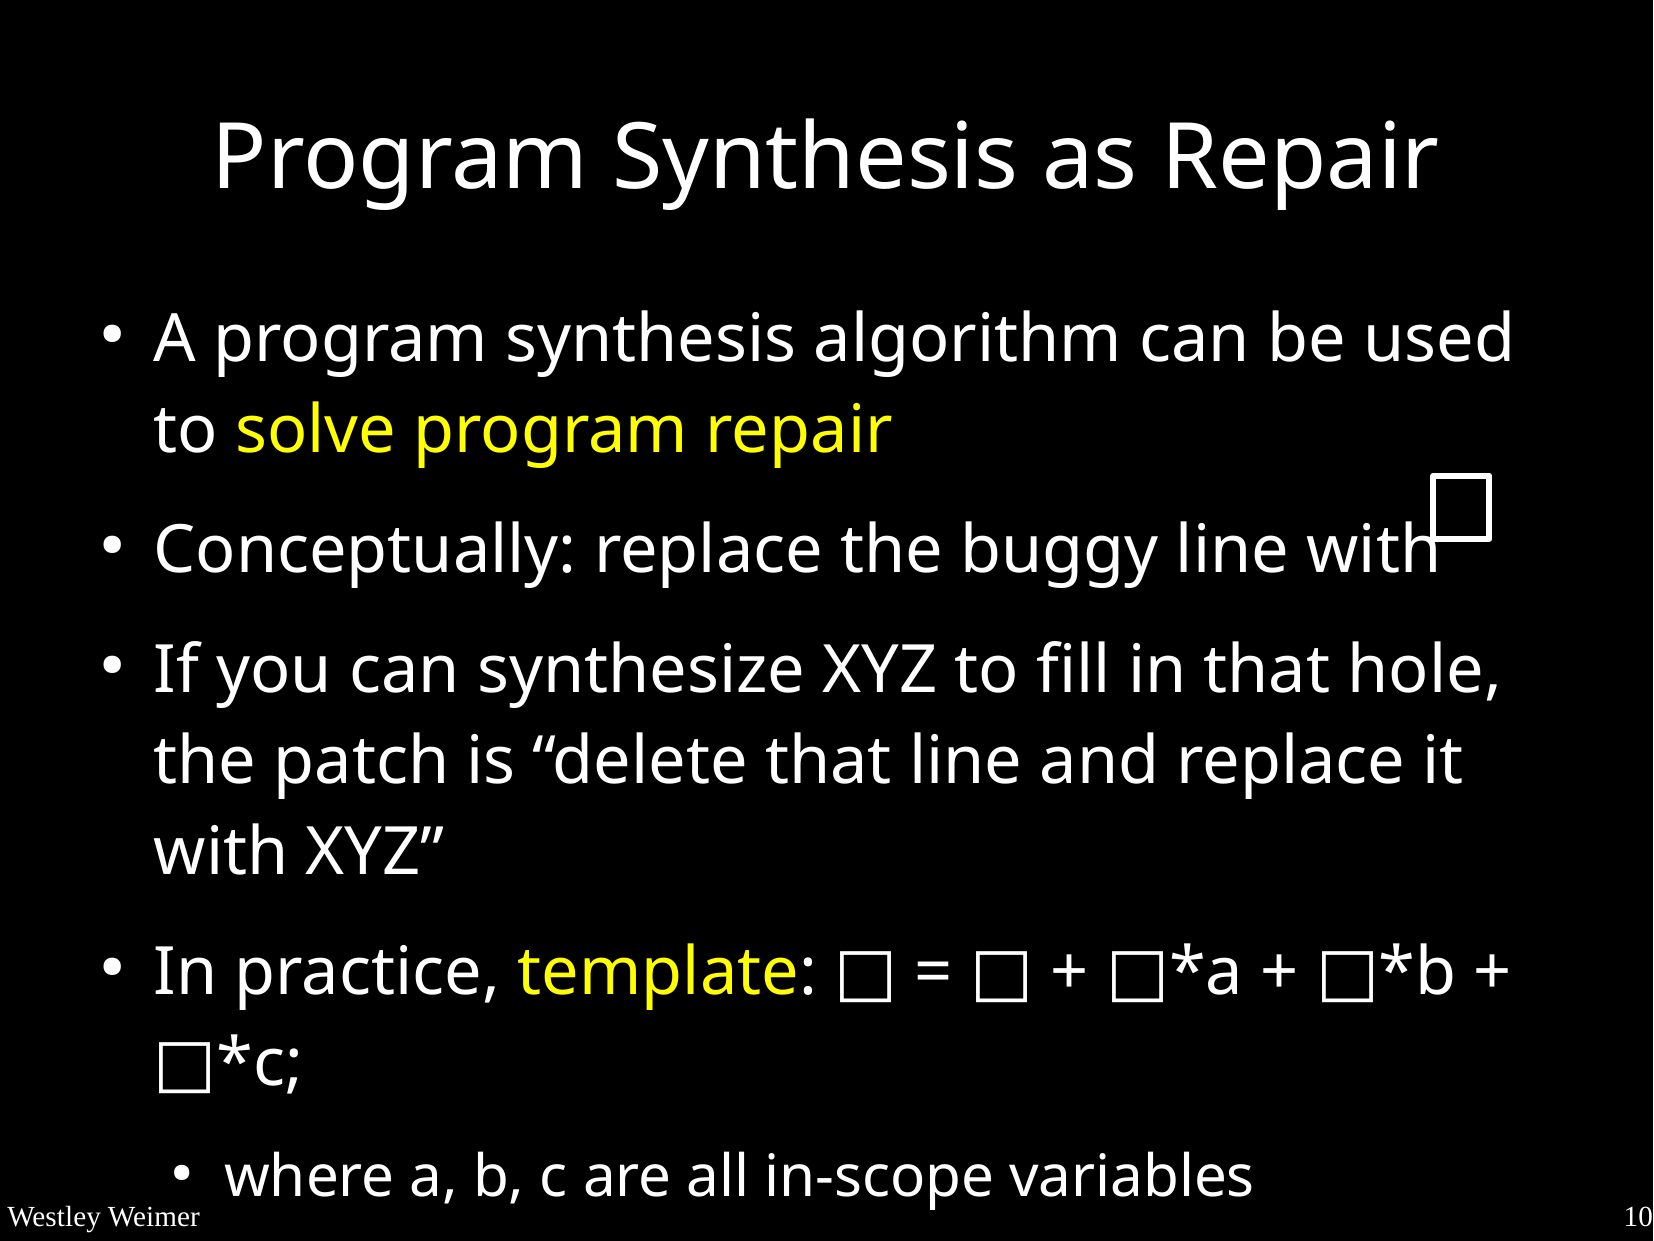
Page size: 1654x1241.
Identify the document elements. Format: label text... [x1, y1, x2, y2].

title Program Synthesis as Repair [82, 49, 1571, 257]
list A program synthesis algorithm can be used to solve program repair Conceptually: replace the buggy line with If you can synthesize XYZ to fill in that hole, the patch is “delete that line and replace it with XYZ” In practice, template: □ = □ + □*a + □*b + □*c; where a, b, c are all in-scope variables cf. Linear Regression. cf. Daikon. [82, 290, 1571, 1121]
